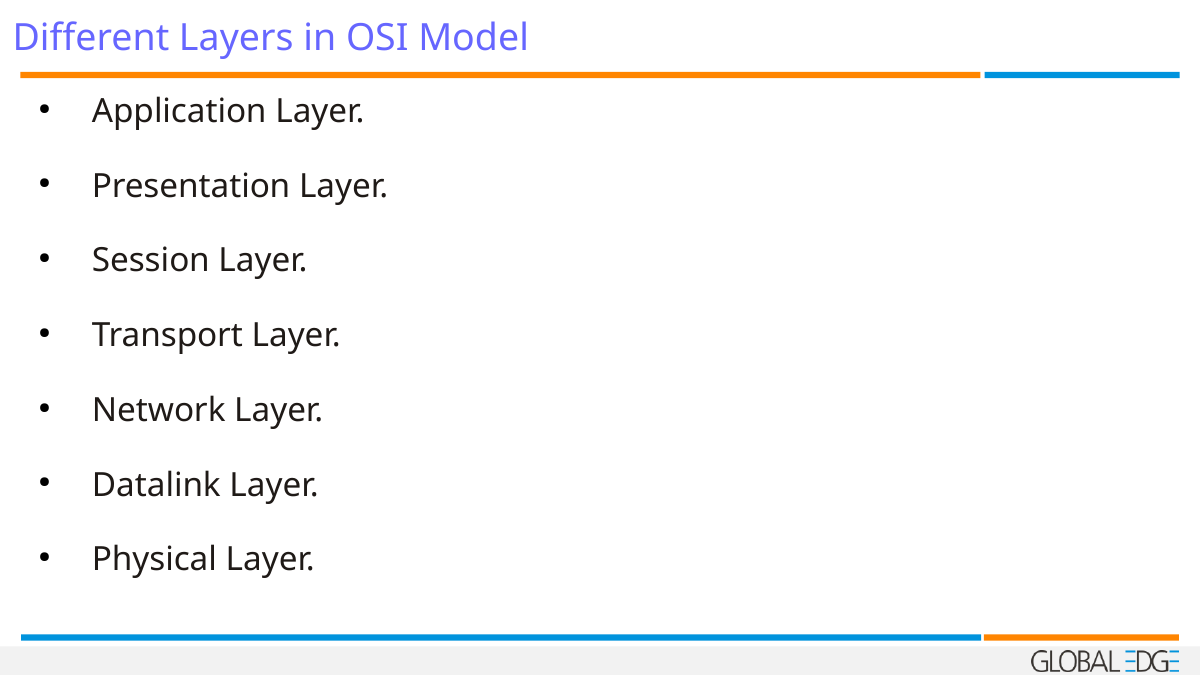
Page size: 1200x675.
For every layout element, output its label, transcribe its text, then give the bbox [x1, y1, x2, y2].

list Application Layer. Presentation Layer. Session Layer. Transport Layer. Network Layer. Datalink Layer. Physical Layer. [21, 86, 1182, 627]
title Different Layers in OSI Model [12, 9, 1088, 63]
picture [1031, 650, 1179, 672]
